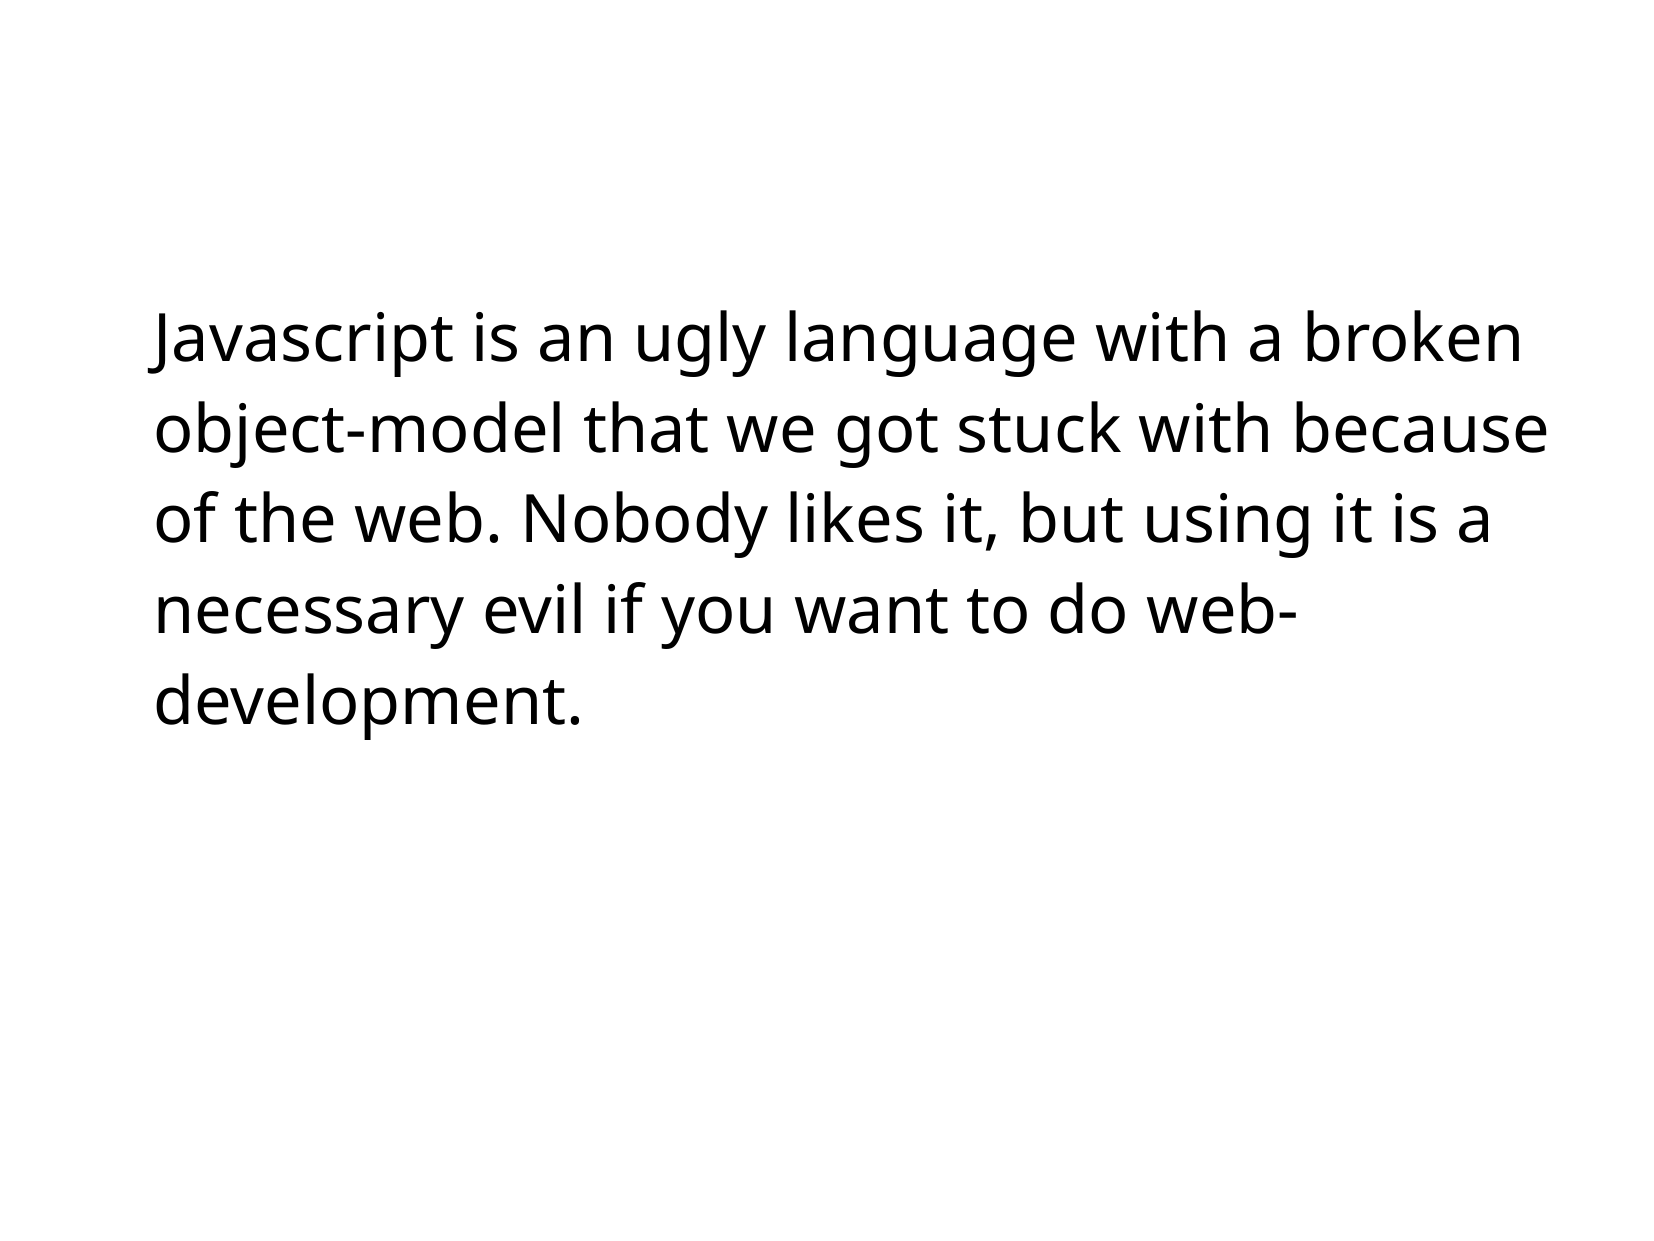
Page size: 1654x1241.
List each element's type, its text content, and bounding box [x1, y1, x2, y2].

list Javascript is an ugly language with a broken object-model that we got stuck with because of the web. Nobody likes it, but using it is a necessary evil if you want to do web-development. [82, 290, 1571, 1109]
